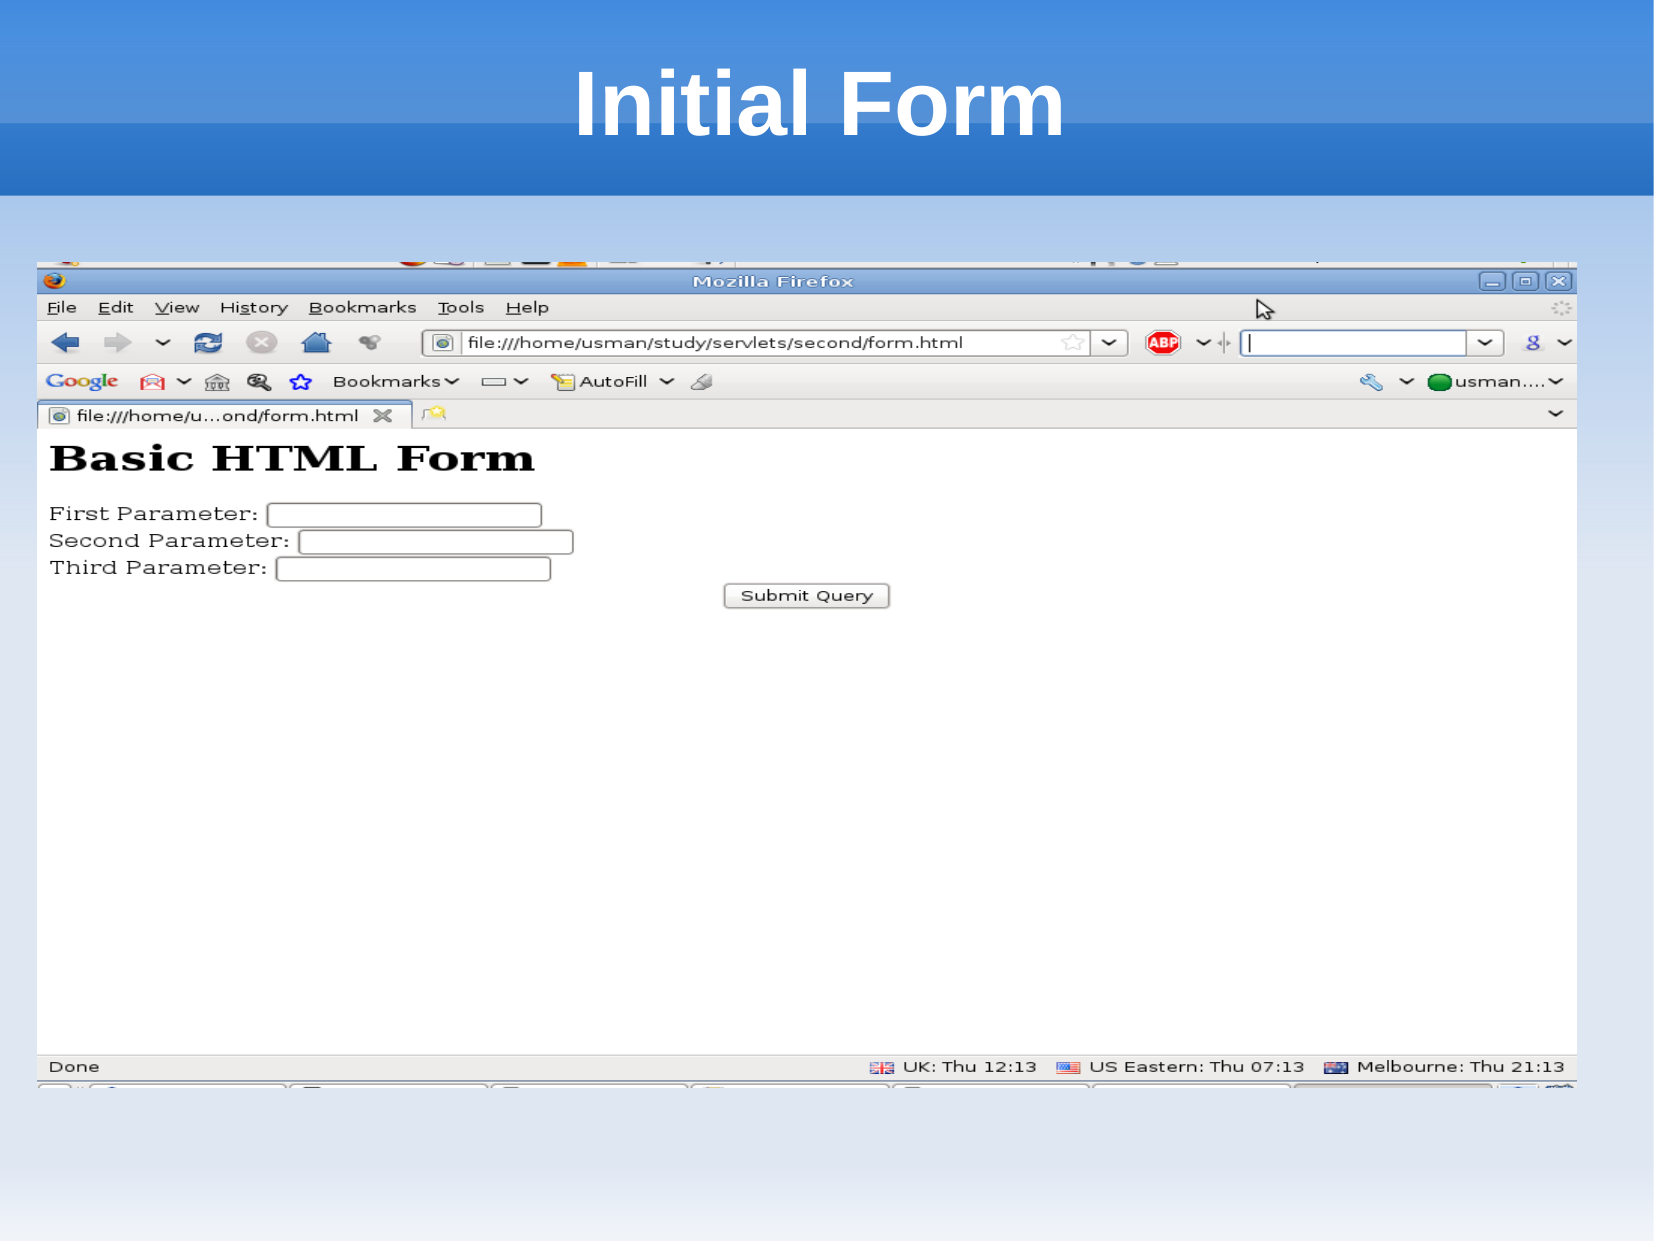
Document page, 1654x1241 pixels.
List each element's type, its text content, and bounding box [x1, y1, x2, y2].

picture [0, 0, 1654, 1241]
title Initial Form [76, 7, 1565, 200]
